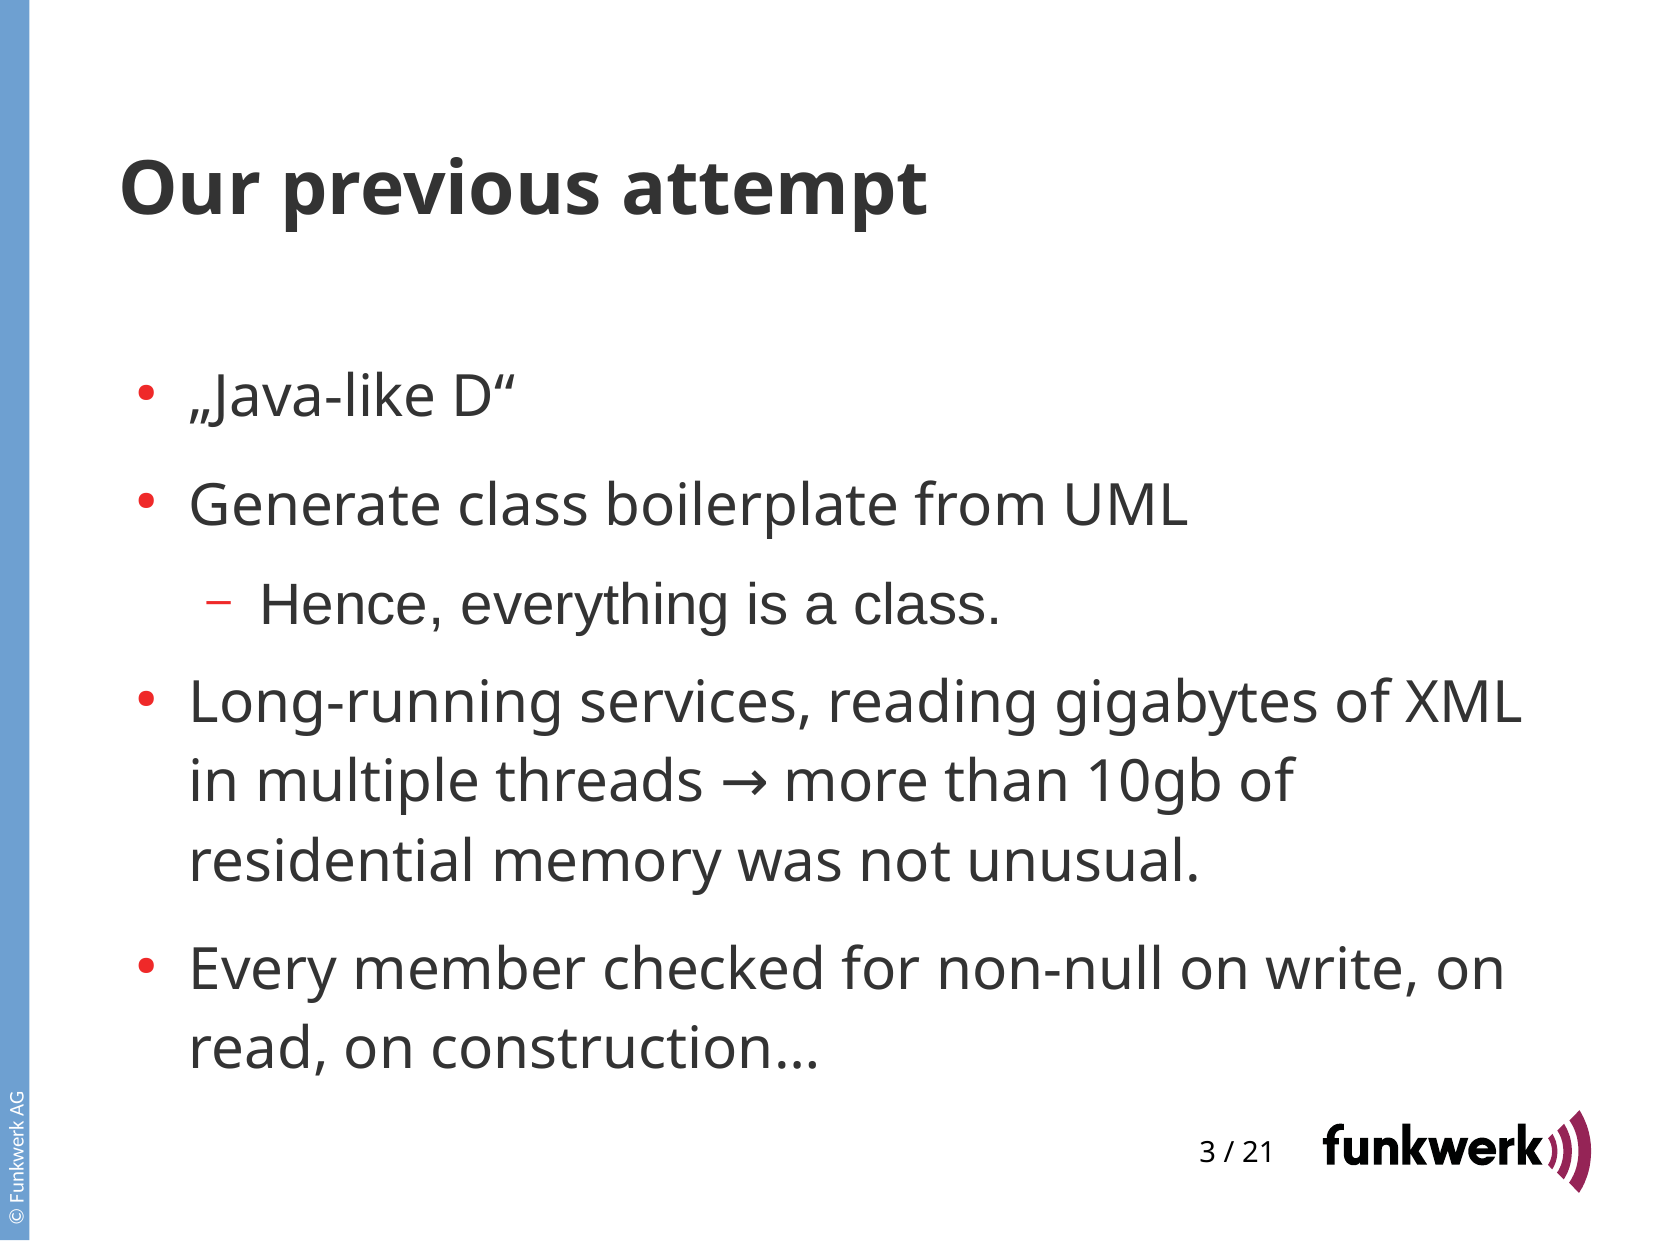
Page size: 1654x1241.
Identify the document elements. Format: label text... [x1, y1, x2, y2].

title Our previous attempt [118, 49, 1571, 237]
list „Java-like D“ Generate class boilerplate from UML Hence, everything is a class. Long-running services, reading gigabytes of XML in multiple threads → more than 10gb of residential memory was not unusual. Every member checked for non-null on write, on read, on construction… [118, 354, 1536, 1074]
